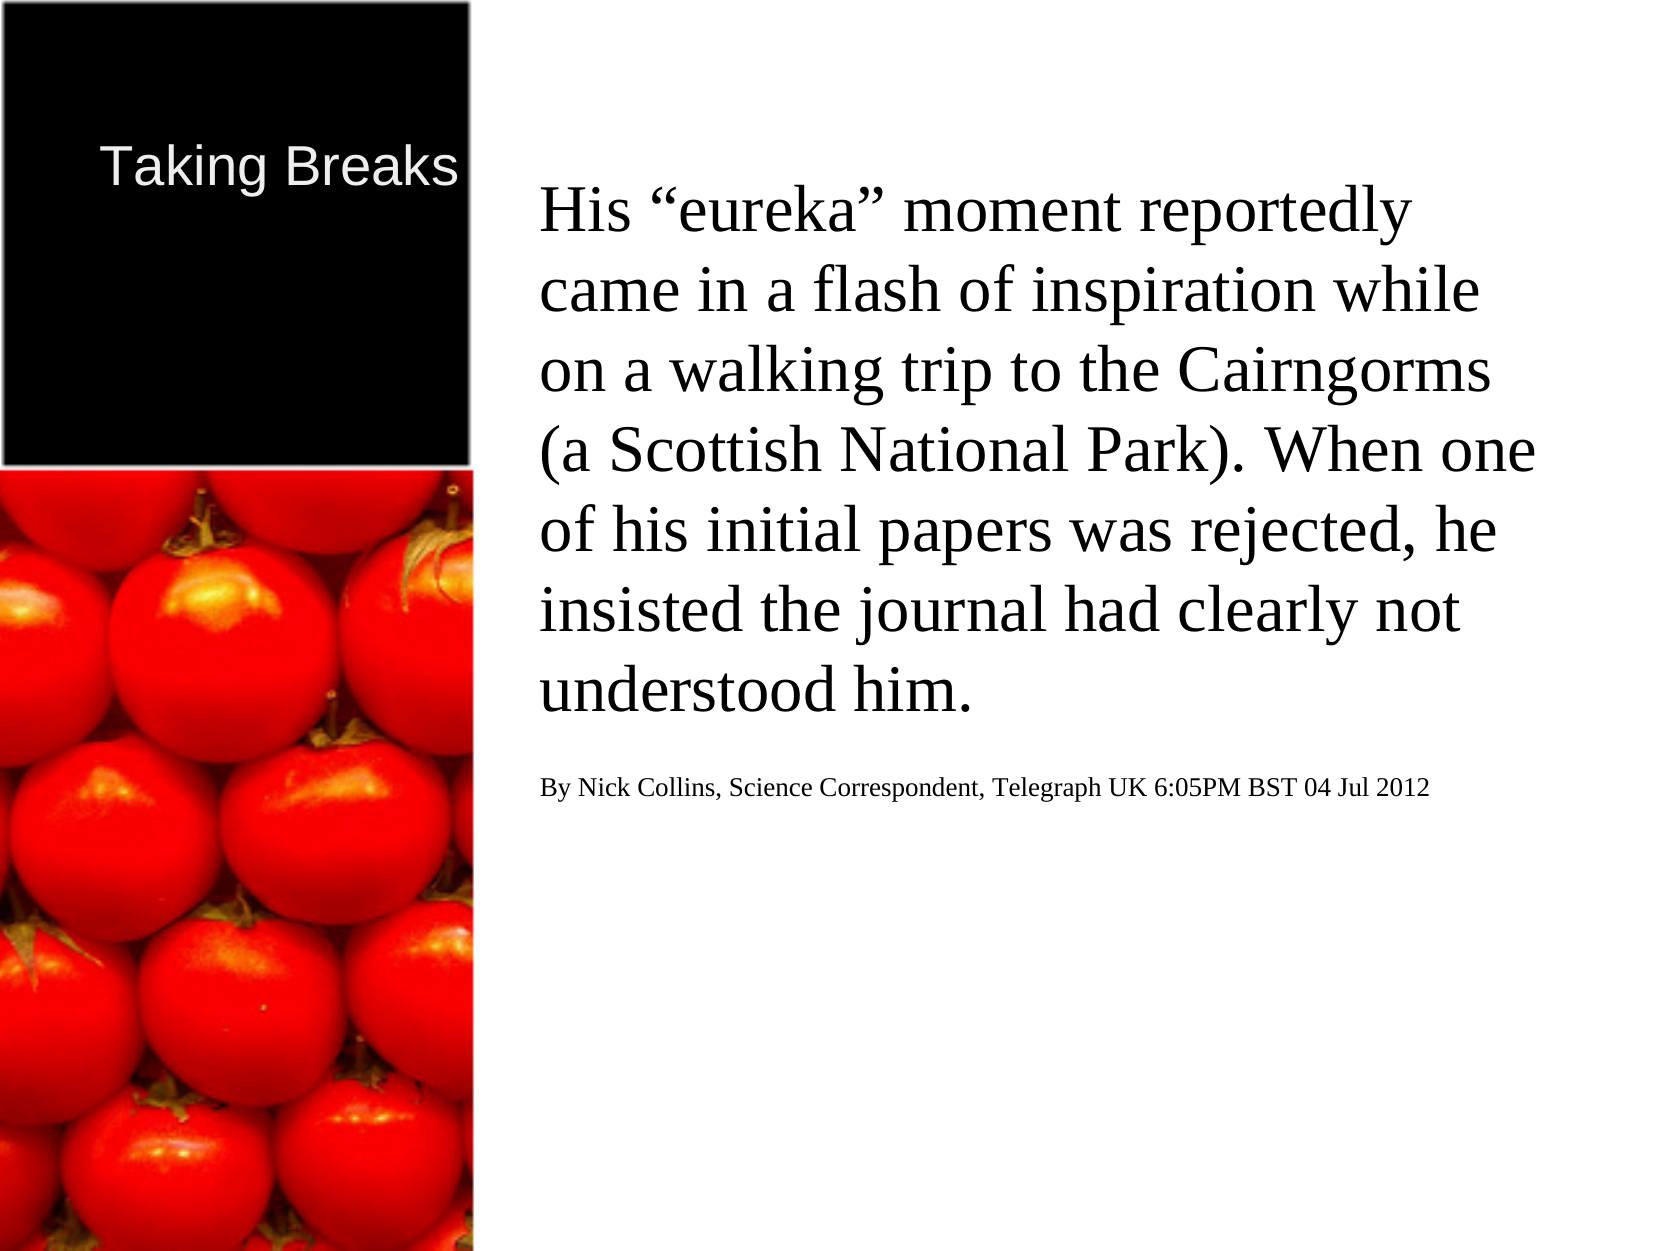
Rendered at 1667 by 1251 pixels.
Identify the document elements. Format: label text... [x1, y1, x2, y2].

text_box His “eureka” moment reportedly came in a flash of inspiration while on a walking trip to the Cairngorms (a Scottish National Park). When one of his initial papers was rejected, he insisted the journal had clearly not understood him. By Nick Collins, Science Correspondent, Telegraph UK 6:05PM BST 04 Jul 2012 [525, 157, 1570, 1238]
text_box Taking Breaks [23, 134, 460, 199]
picture [0, 0, 1667, 1251]
